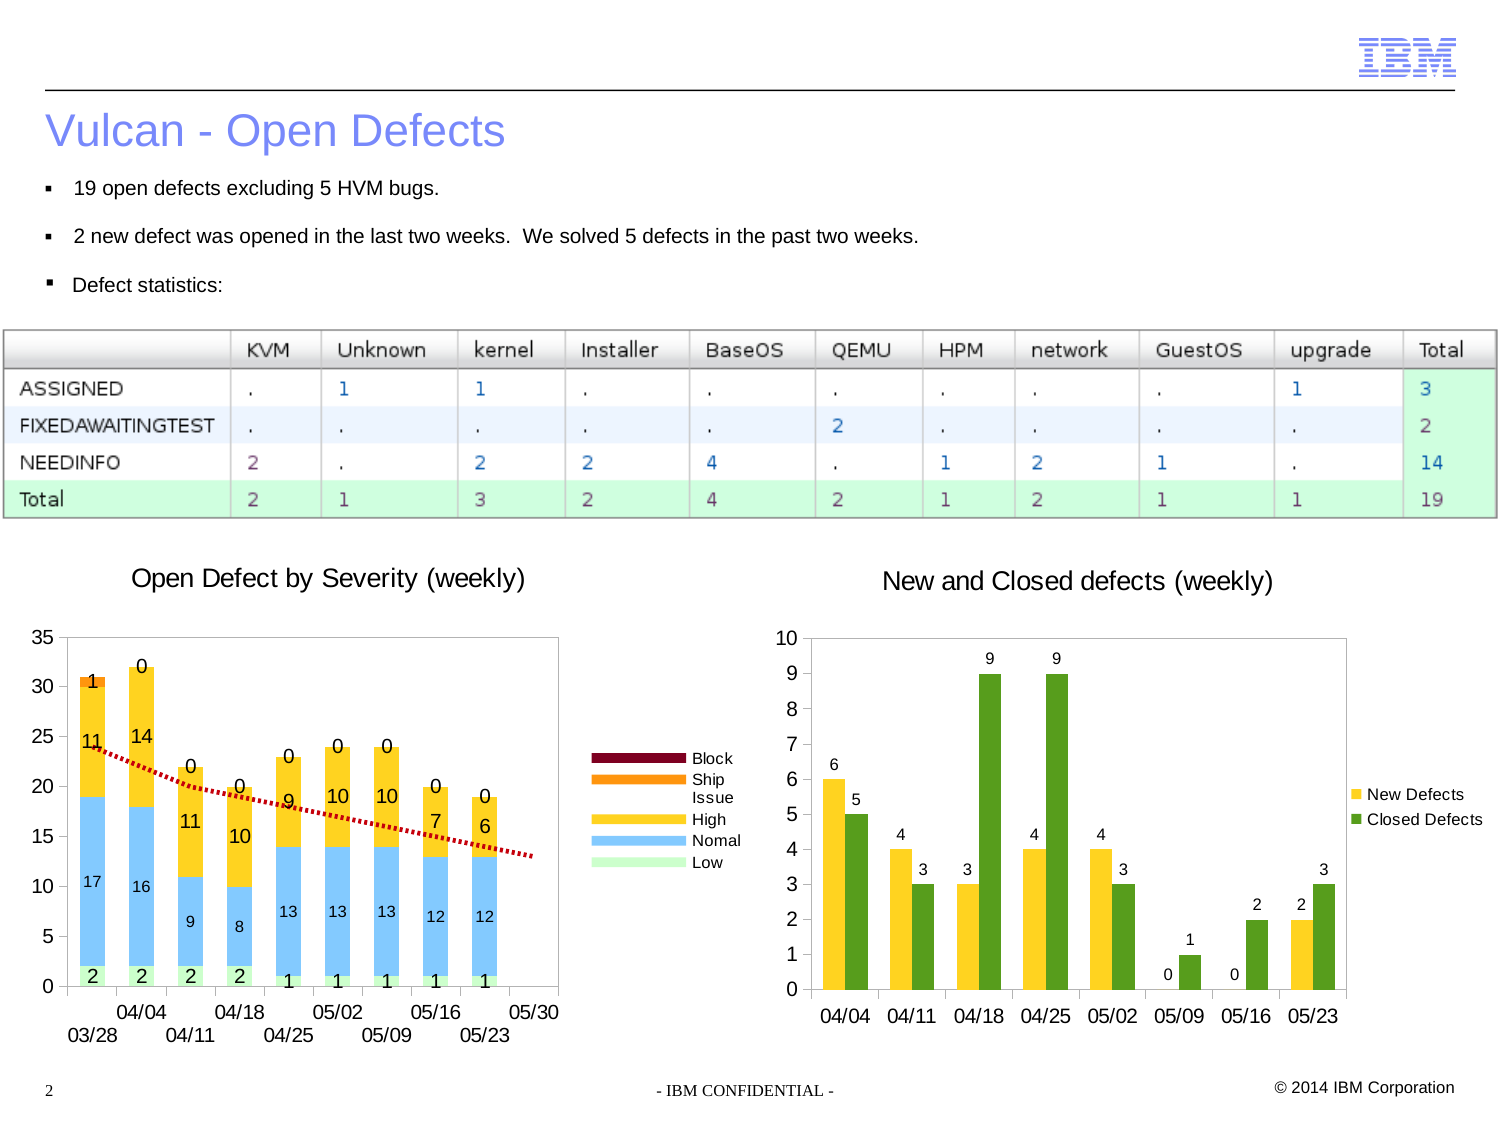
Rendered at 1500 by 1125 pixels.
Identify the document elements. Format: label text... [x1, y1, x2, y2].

list 19 open defects excluding 5 HVM bugs. 2 new defect was opened in the last two weeks. We solved 5 defects in the past two weeks. Defect statistics: [30, 169, 1430, 307]
title Vulcan - Open Defects [30, 97, 1456, 203]
chart [5, 548, 1491, 1068]
picture [0, 328, 1500, 522]
picture [1359, 37, 1456, 77]
